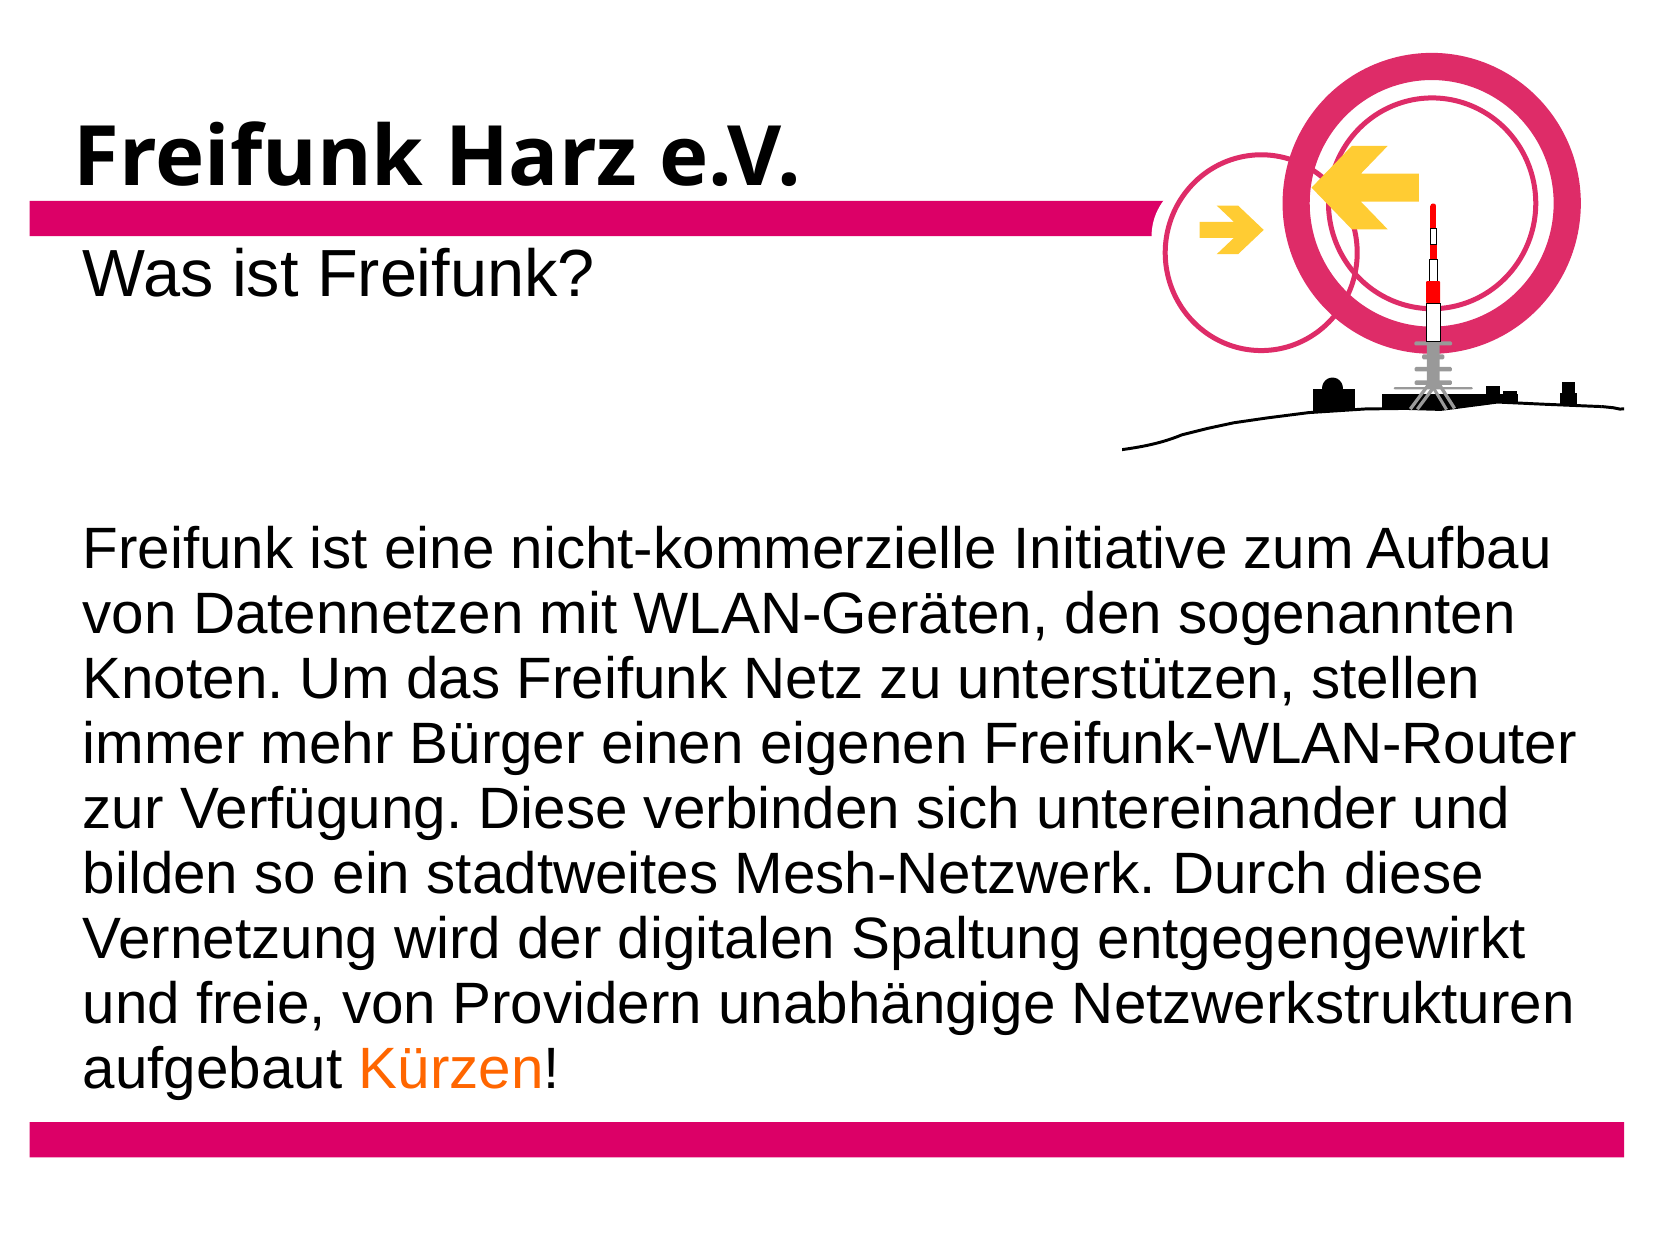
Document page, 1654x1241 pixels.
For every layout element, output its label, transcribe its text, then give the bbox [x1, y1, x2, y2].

text_box Was ist Freifunk? Freifunk ist eine nicht-kommerzielle Initiative zum Aufbau von Datennetzen mit WLAN-Geräten, den sogenannten Knoten. Um das Freifunk Netz zu unterstützen, stellen immer mehr Bürger einen eigenen Freifunk-WLAN-Router zur Verfügung. Diese verbinden sich untereinander und bilden so ein stadtweites Mesh-Netzwerk. Durch diese Vernetzung wird der digitalen Spaltung entgegengewirkt und freie, von Providern unabhängige Netzwerkstrukturen aufgebaut Kürzen! [82, 236, 1625, 1123]
